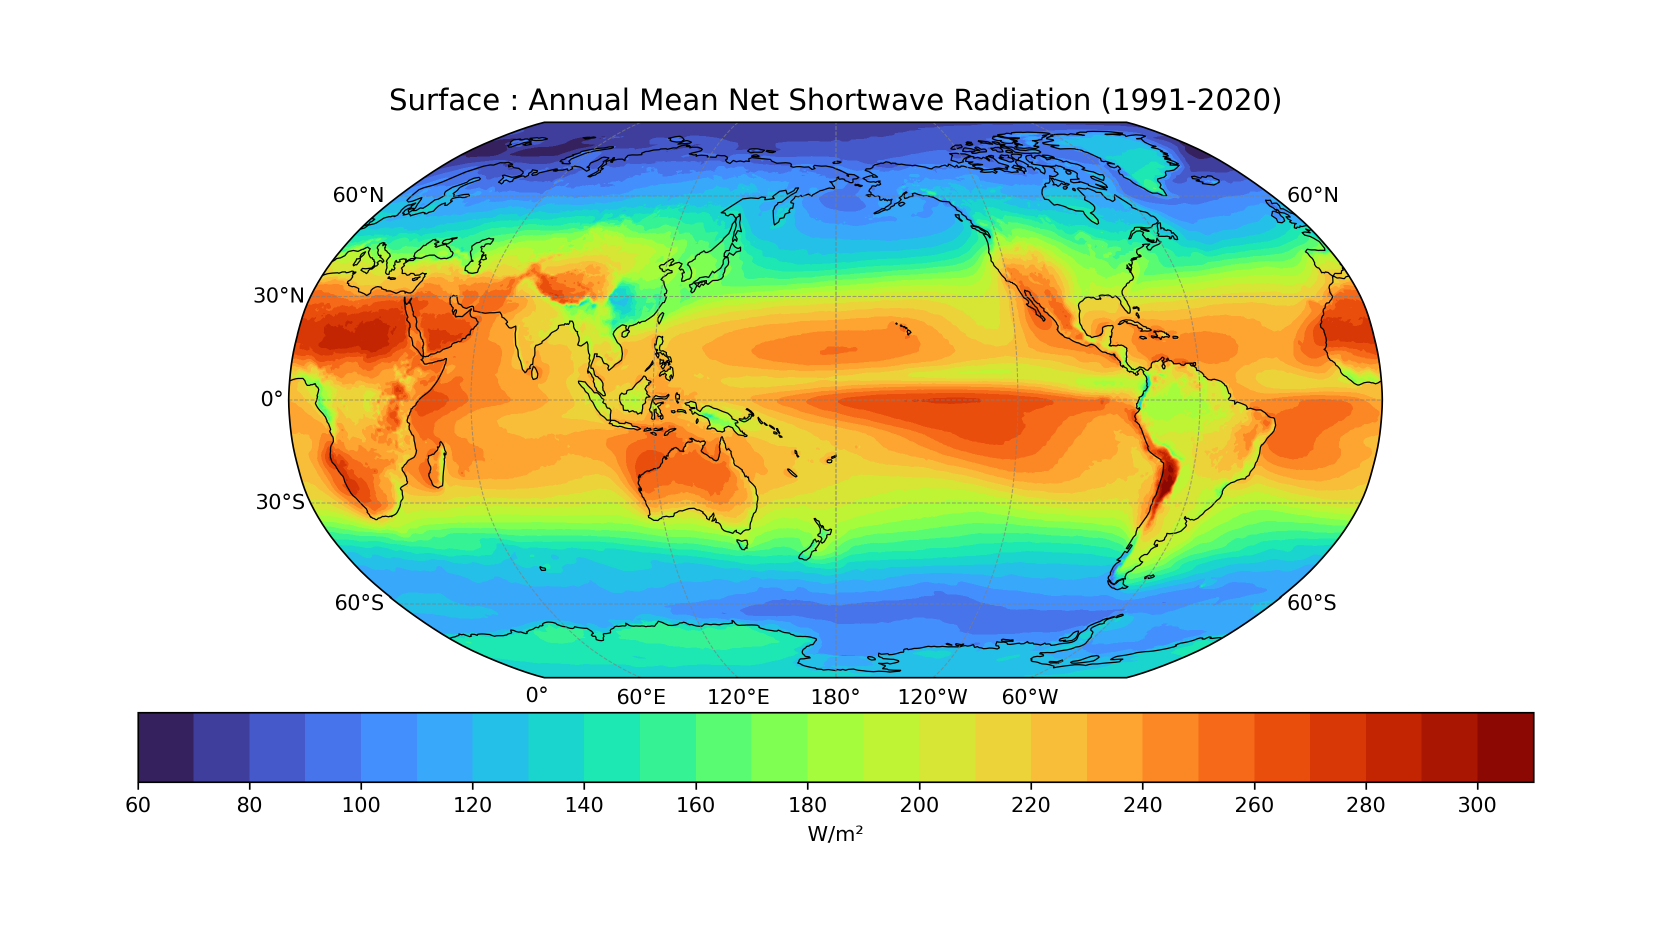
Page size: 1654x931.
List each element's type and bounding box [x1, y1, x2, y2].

picture [109, 72, 1548, 860]
